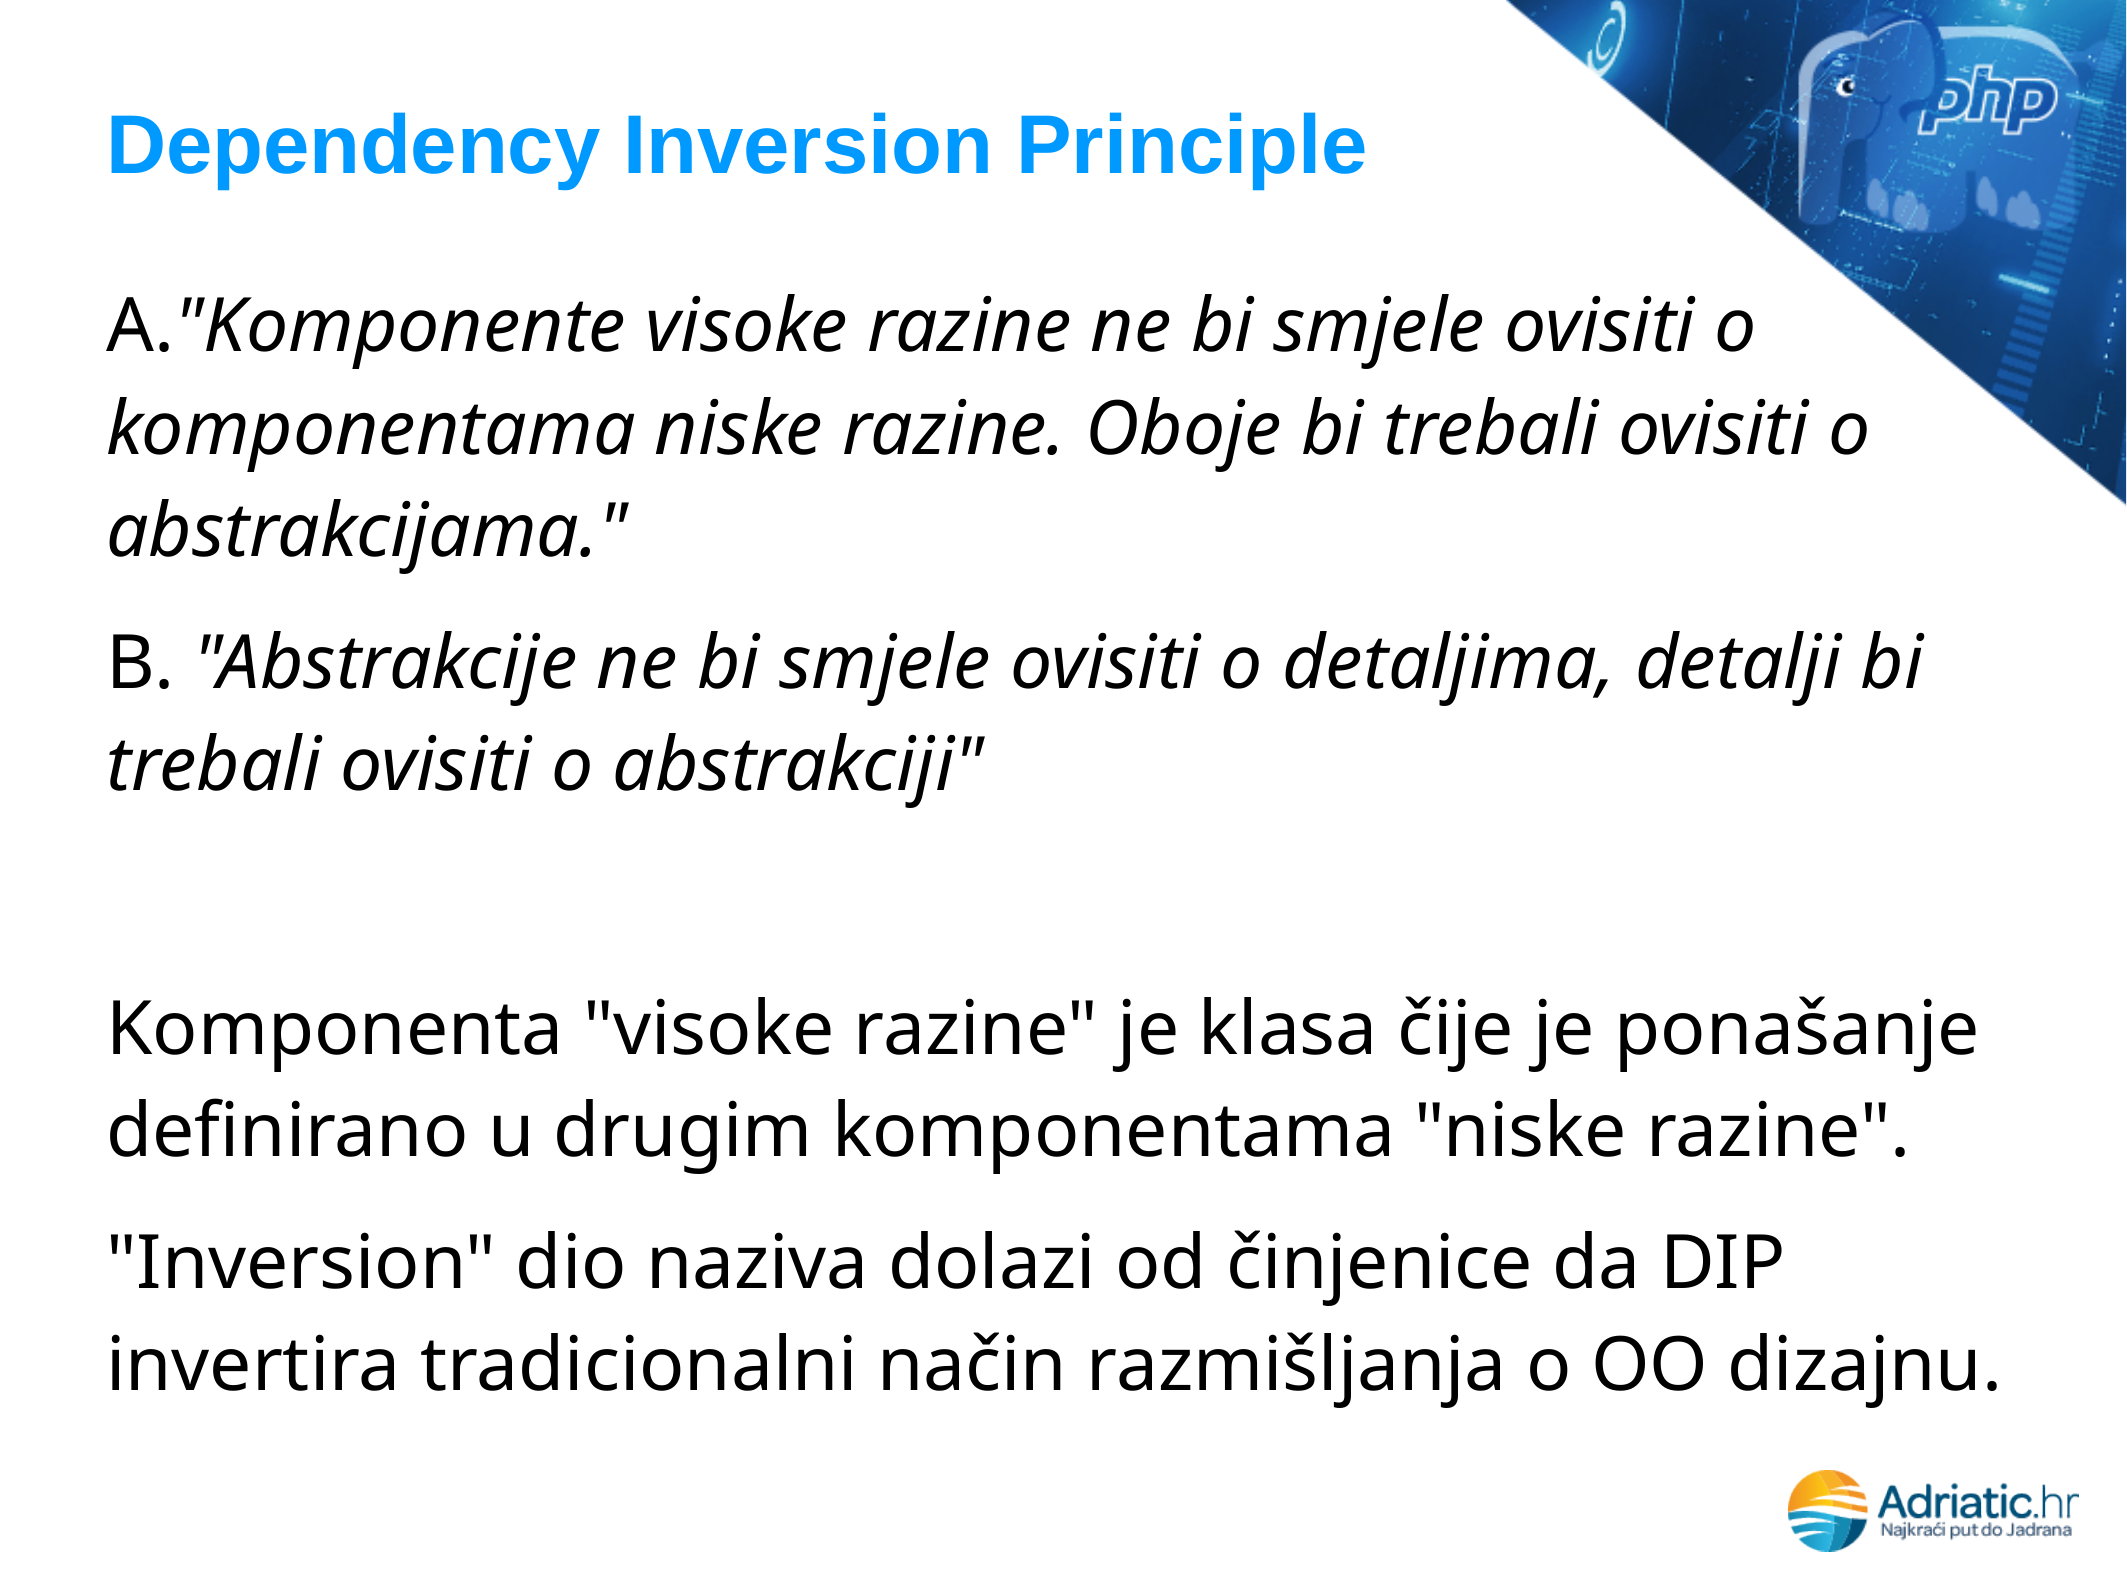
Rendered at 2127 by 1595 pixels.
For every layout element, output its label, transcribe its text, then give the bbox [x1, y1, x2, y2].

list A."Komponente visoke razine ne bi smjele ovisiti o komponentama niske razine. Oboje bi trebali ovisiti o abstrakcijama." B. "Abstrakcije ne bi smjele ovisiti o detaljima, detalji bi trebali ovisiti o abstrakciji" Komponenta "visoke razine" je klasa čije je ponašanje definirano u drugim komponentama "niske razine". "Inversion" dio naziva dolazi od činjenice da DIP invertira tradicionalni način razmišljanja o OO dizajnu. [106, 271, 2020, 1453]
picture [1505, 0, 2127, 625]
title Dependency Inversion Principle [106, 70, 1630, 219]
picture [1788, 1470, 2079, 1552]
